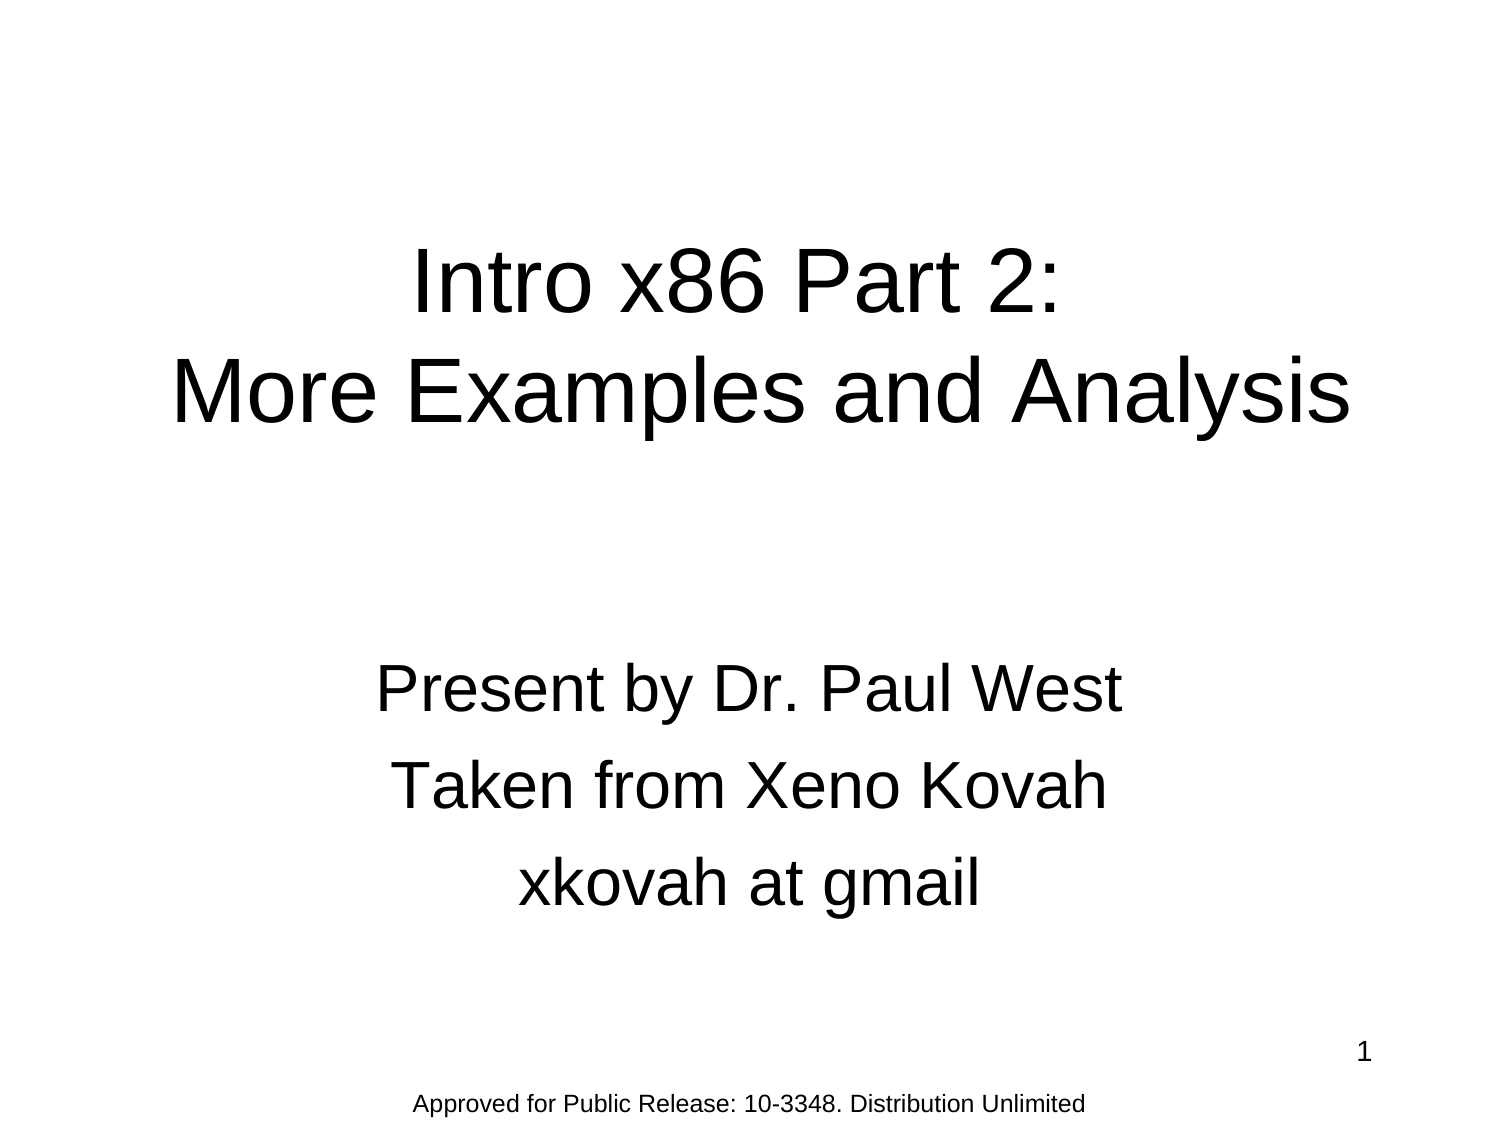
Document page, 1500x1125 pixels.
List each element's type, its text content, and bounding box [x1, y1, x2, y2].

title Intro x86 Part 2: More Examples and Analysis [112, 213, 1388, 449]
text_box Approved for Public Release: 10-3348. Distribution Unlimited [0, 1079, 1500, 1125]
text_box <number> [1074, 1025, 1388, 1079]
text_box Present by Dr. Paul West Taken from Xeno Kovah xkovah at gmail [225, 637, 1276, 926]
